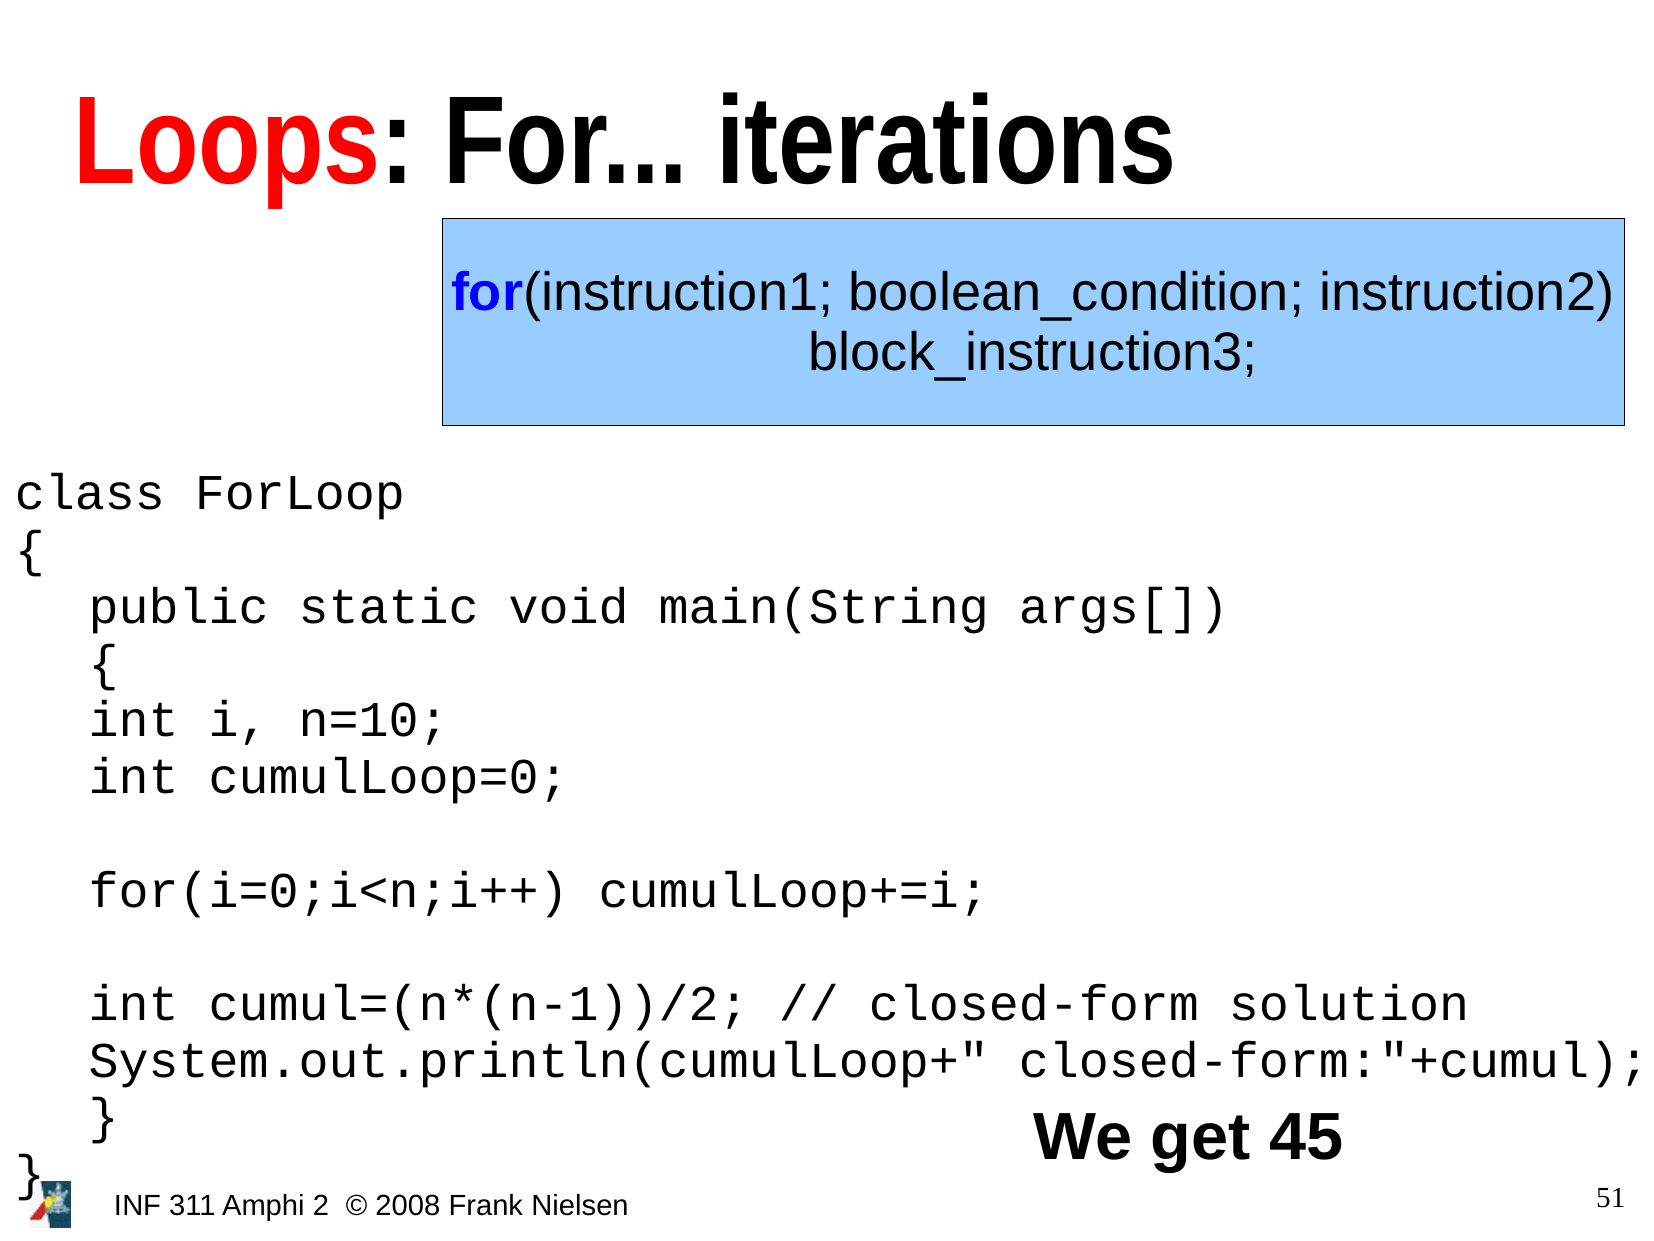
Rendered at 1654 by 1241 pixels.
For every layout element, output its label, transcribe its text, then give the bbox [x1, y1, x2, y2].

text_box for(instruction1; boolean_condition; instruction2) block_instruction3; [442, 218, 1625, 426]
picture [29, 1181, 71, 1228]
text_box class ForLoop { public static void main(String args[]) { int i, n=10; int cumulLoop=0; for(i=0;i<n;i++) cumulLoop+=i; int cumul=(n*(n-1))/2; // closed-form solution System.out.println(cumulLoop+" closed-form:"+cumul); } } [0, 460, 1654, 1175]
text_box We get 45 [1018, 1091, 1359, 1182]
text_box Loops: For... iterations [59, 59, 1625, 217]
